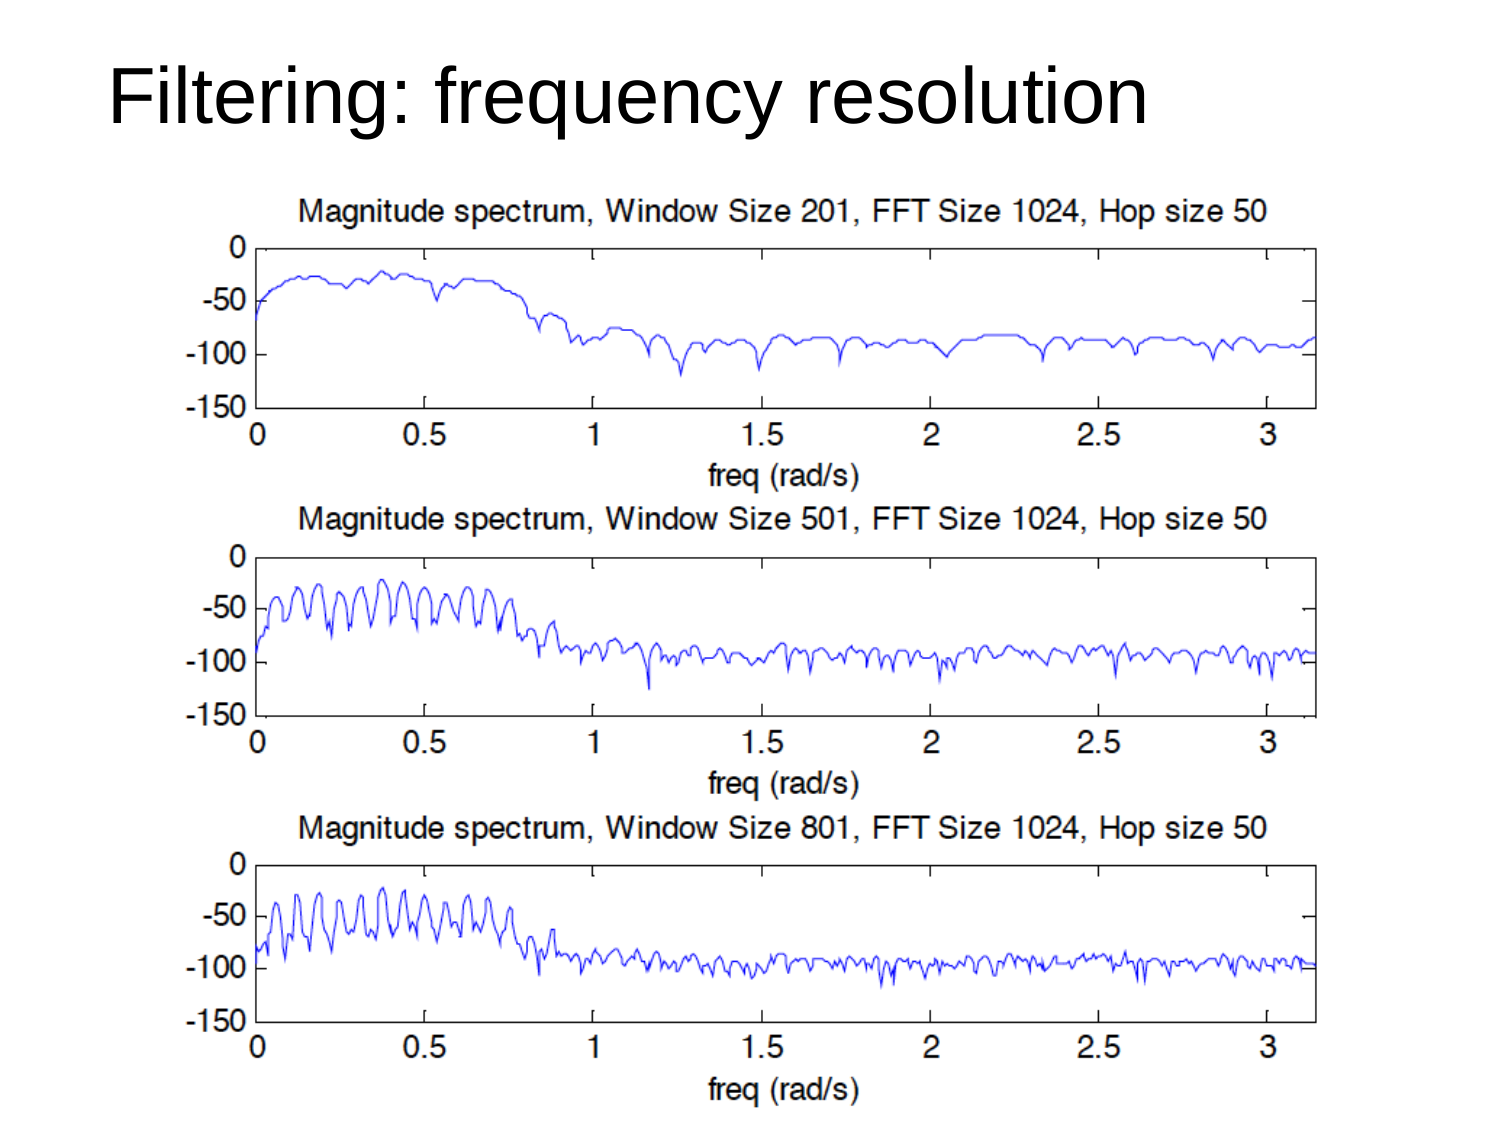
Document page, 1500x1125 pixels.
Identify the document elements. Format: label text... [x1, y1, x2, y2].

picture [180, 168, 1356, 1122]
title Filtering: frequency resolution [79, 15, 1356, 168]
